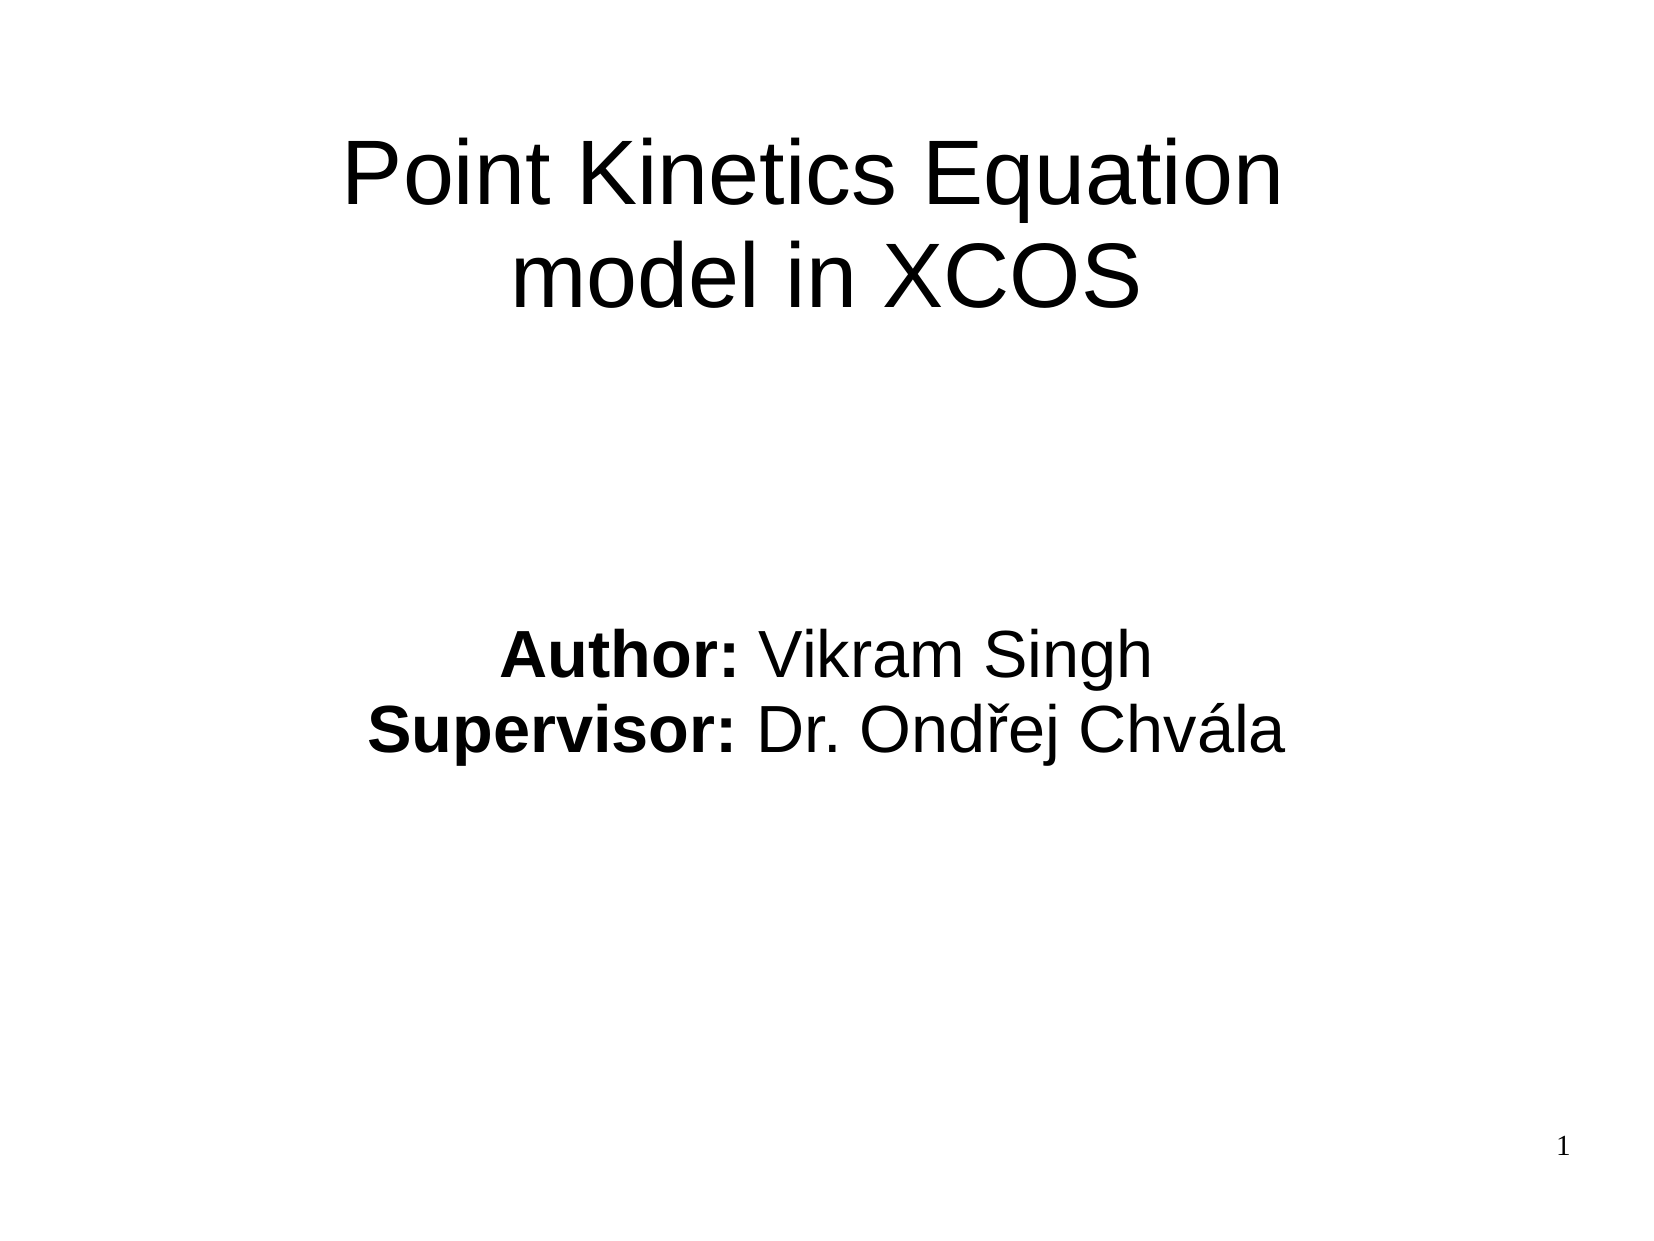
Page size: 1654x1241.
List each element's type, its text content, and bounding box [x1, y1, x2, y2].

subtitle Author: Vikram Singh Supervisor: Dr. Ondřej Chvála [82, 420, 1571, 965]
title Point Kinetics Equation model in XCOS [82, 0, 1571, 420]
